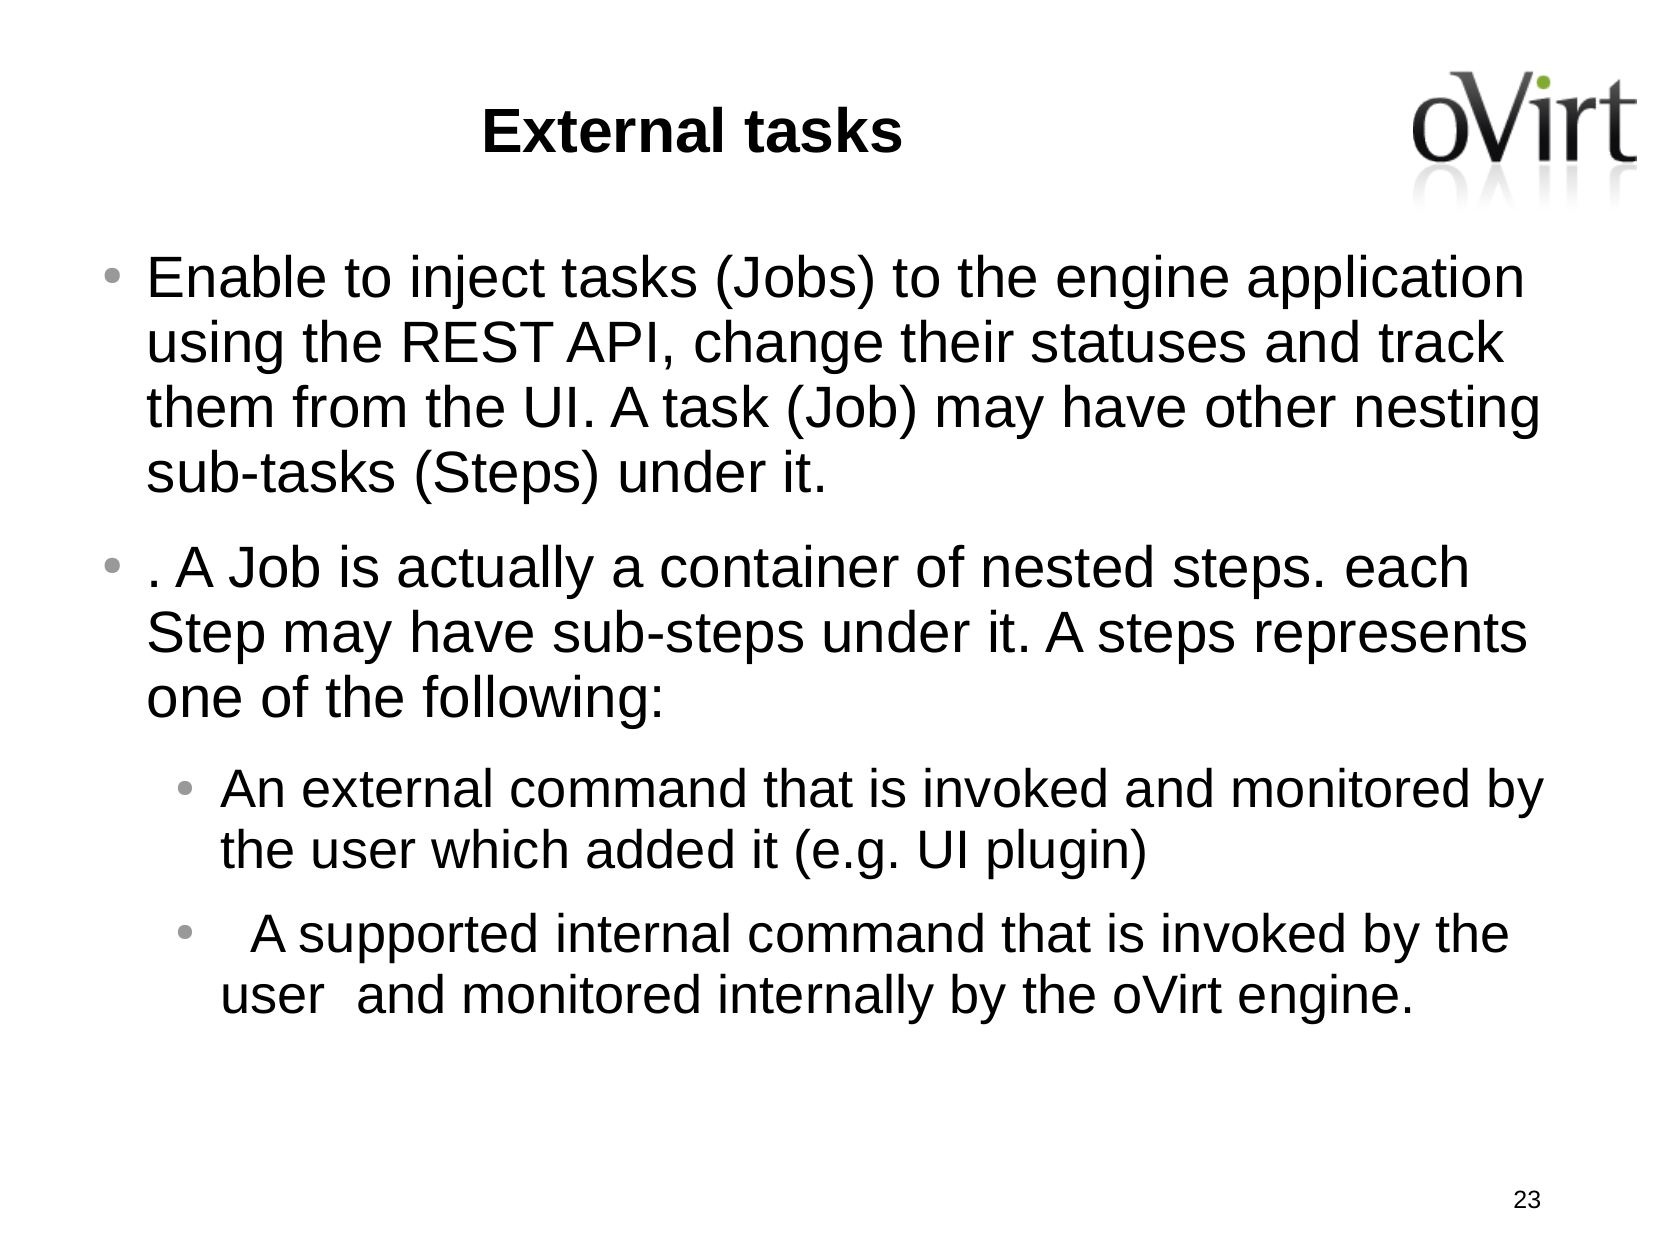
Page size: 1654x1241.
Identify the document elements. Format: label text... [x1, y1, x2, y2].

picture [1413, 63, 1637, 212]
list Enable to inject tasks (Jobs) to the engine application using the REST API, change their statuses and track them from the UI. A task (Job) may have other nesting sub-tasks (Steps) under it. . A Job is actually a container of nested steps. each Step may have sub-steps under it. A steps represents one of the following: An external command that is invoked and monitored by the user which added it (e.g. UI plugin) A supported internal command that is invoked by the user and monitored internally by the oVirt engine. [86, 244, 1576, 1039]
title External tasks [82, 37, 1303, 226]
